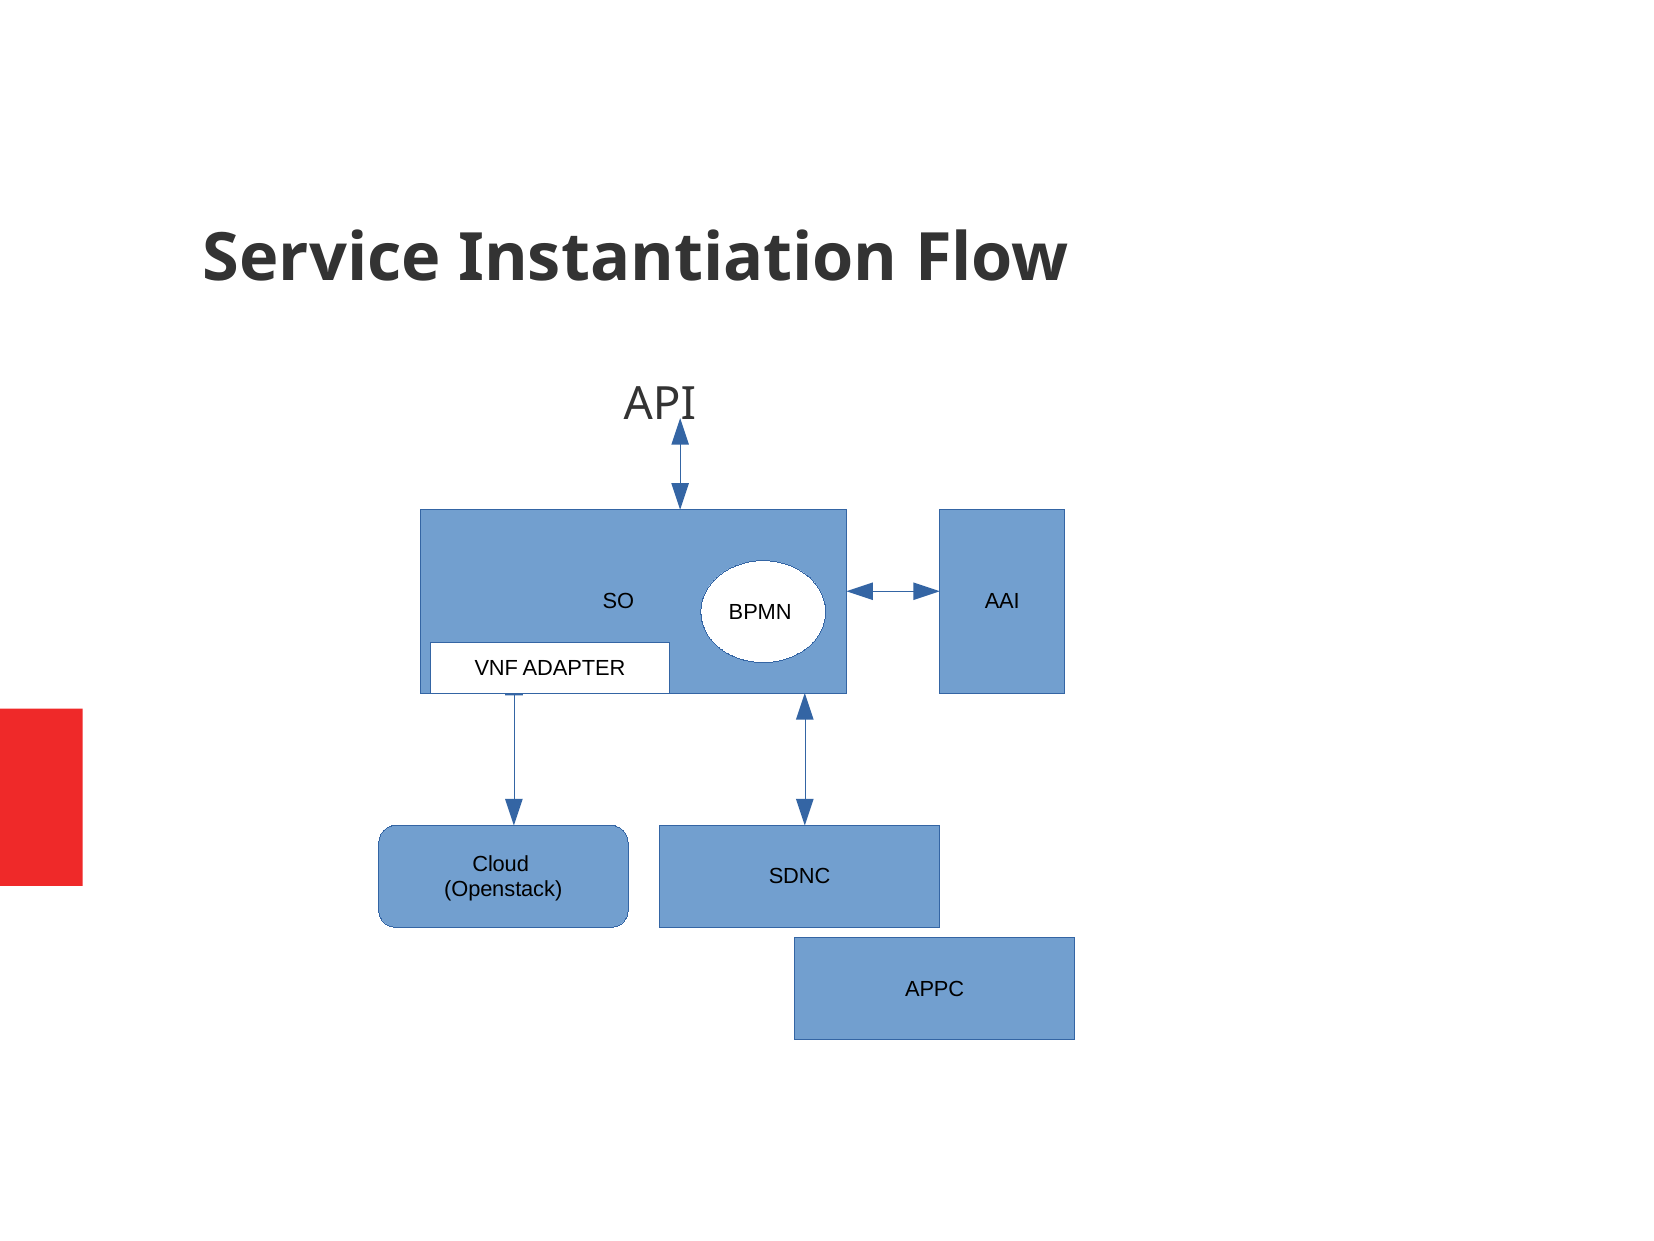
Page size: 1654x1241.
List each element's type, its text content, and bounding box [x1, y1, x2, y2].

list API [144, 370, 1454, 991]
text_box Cloud (Openstack) [378, 825, 629, 928]
title Service Instantiation Flow [202, 165, 1512, 344]
text_box SO [420, 509, 847, 694]
text_box SDNC [659, 825, 940, 928]
text_box AAI [939, 509, 1065, 694]
text_box BPMN [700, 560, 826, 663]
text_box VNF ADAPTER [430, 642, 670, 694]
text_box APPC [794, 937, 1075, 1040]
